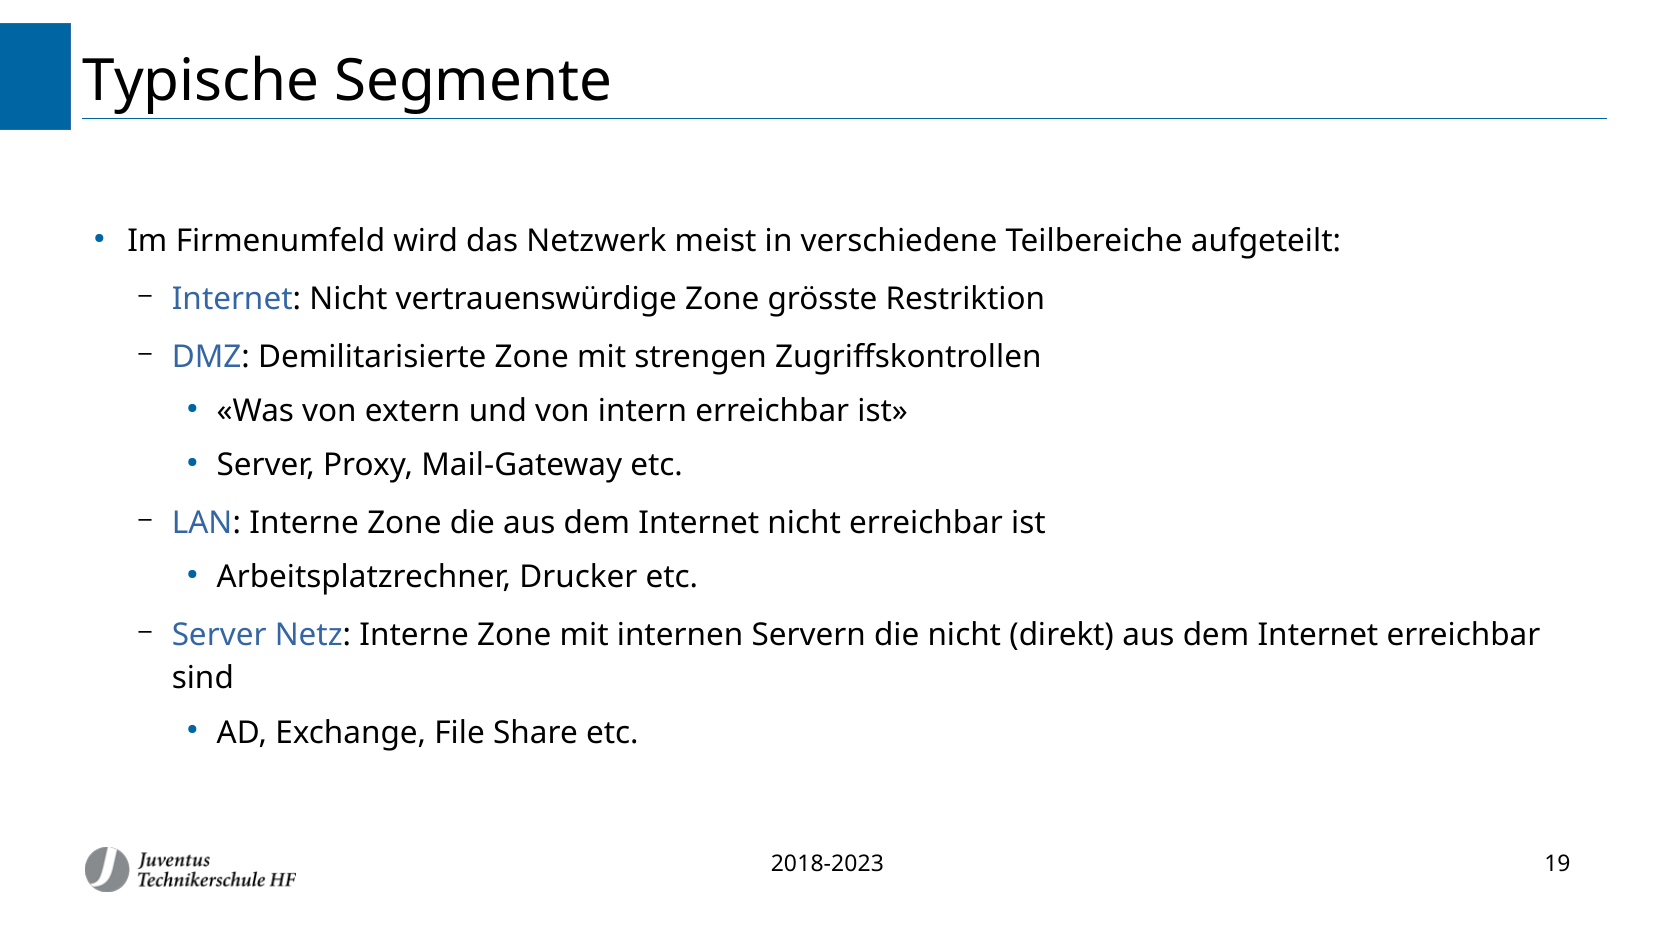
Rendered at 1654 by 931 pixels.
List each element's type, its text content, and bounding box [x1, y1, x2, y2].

title Typische Segmente [82, 37, 1571, 119]
picture [85, 847, 296, 892]
list Im Firmenumfeld wird das Netzwerk meist in verschiedene Teilbereiche aufgeteilt: Internet: Nicht vertrauenswürdige Zone grösste Restriktion DMZ: Demilitarisierte Zone mit strengen Zugriffskontrollen «Was von extern und von intern erreichbar ist» Server, Proxy, Mail-Gateway etc. LAN: Interne Zone die aus dem Internet nicht erreichbar ist Arbeitsplatzrechner, Drucker etc. Server Netz: Interne Zone mit internen Servern die nicht (direkt) aus dem Internet erreichbar sind AD, Exchange, File Share etc. [82, 217, 1571, 758]
